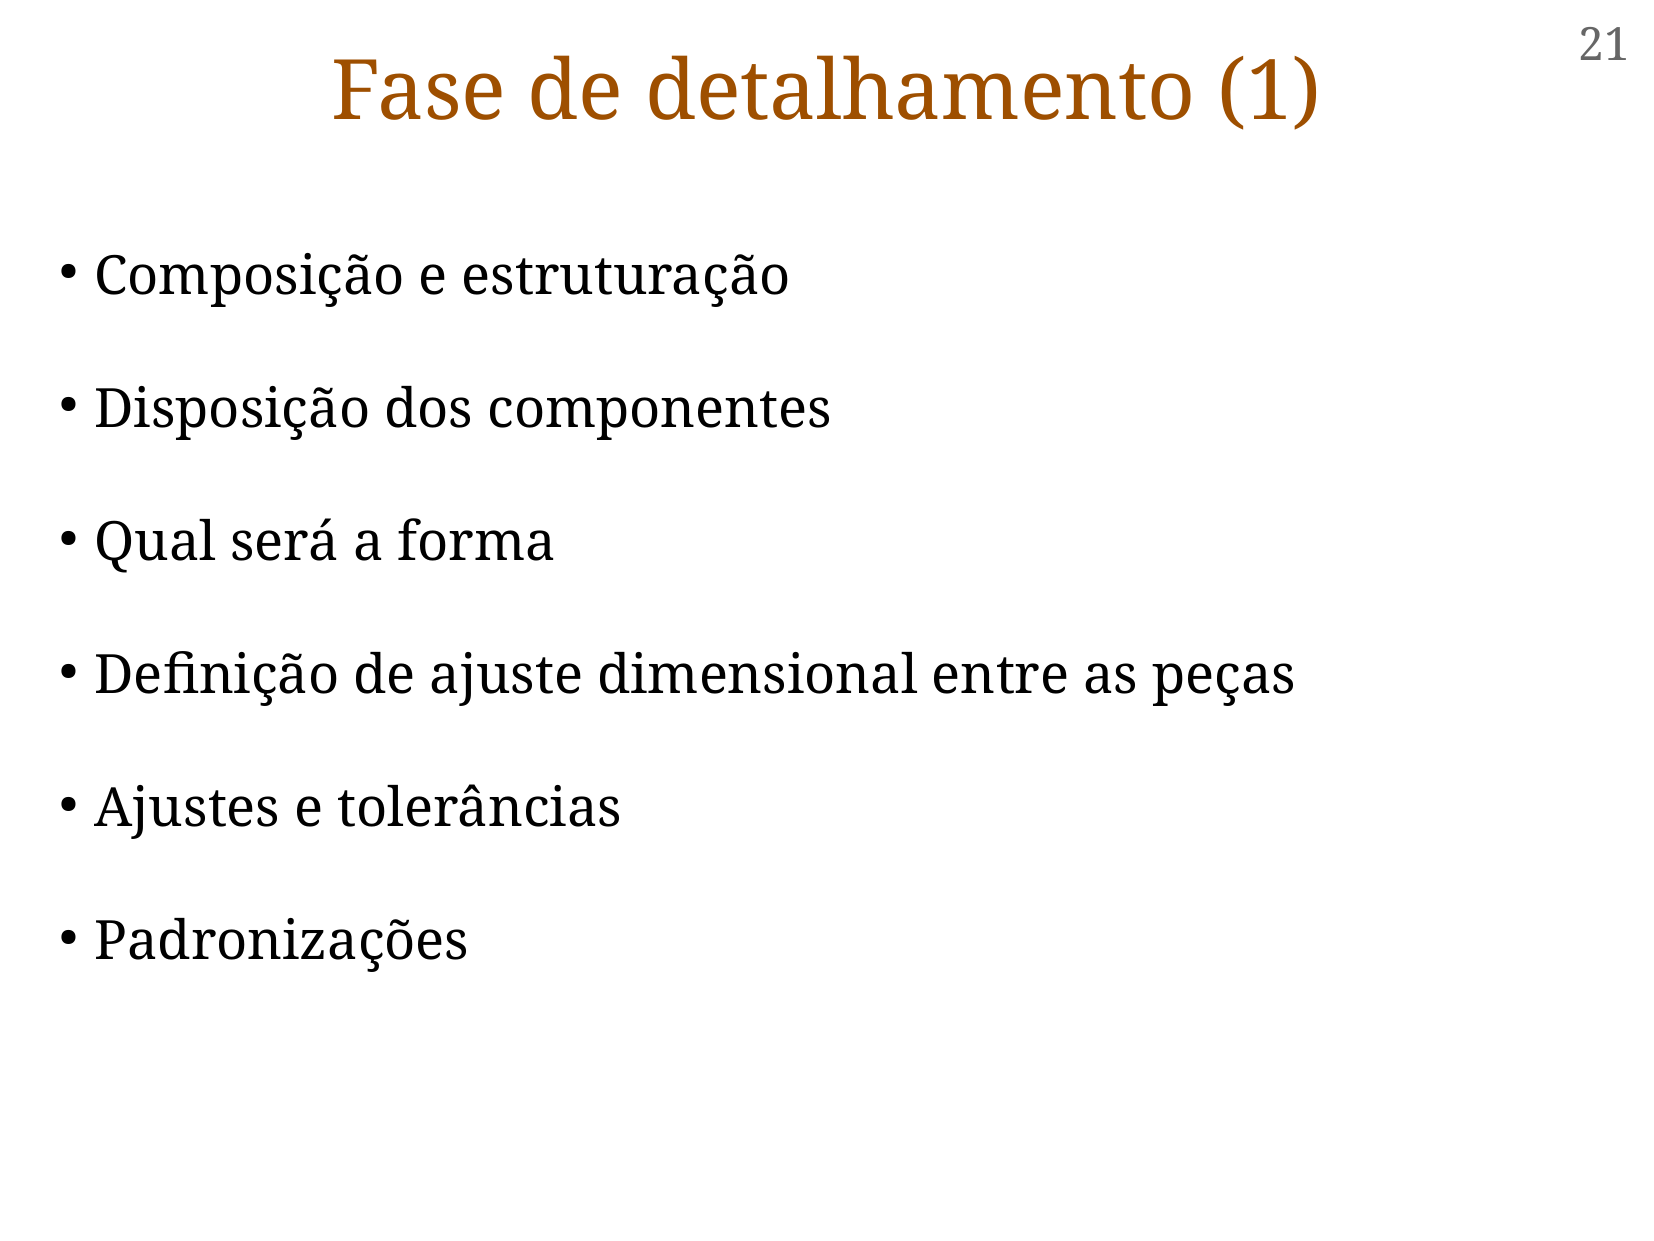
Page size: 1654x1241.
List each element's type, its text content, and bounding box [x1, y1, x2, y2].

list Composição e estruturação Disposição dos componentes Qual será a forma Definição de ajuste dimensional entre as peças Ajustes e tolerâncias Padronizações [59, 236, 1595, 1211]
title Fase de detalhamento (1) [59, 29, 1595, 148]
